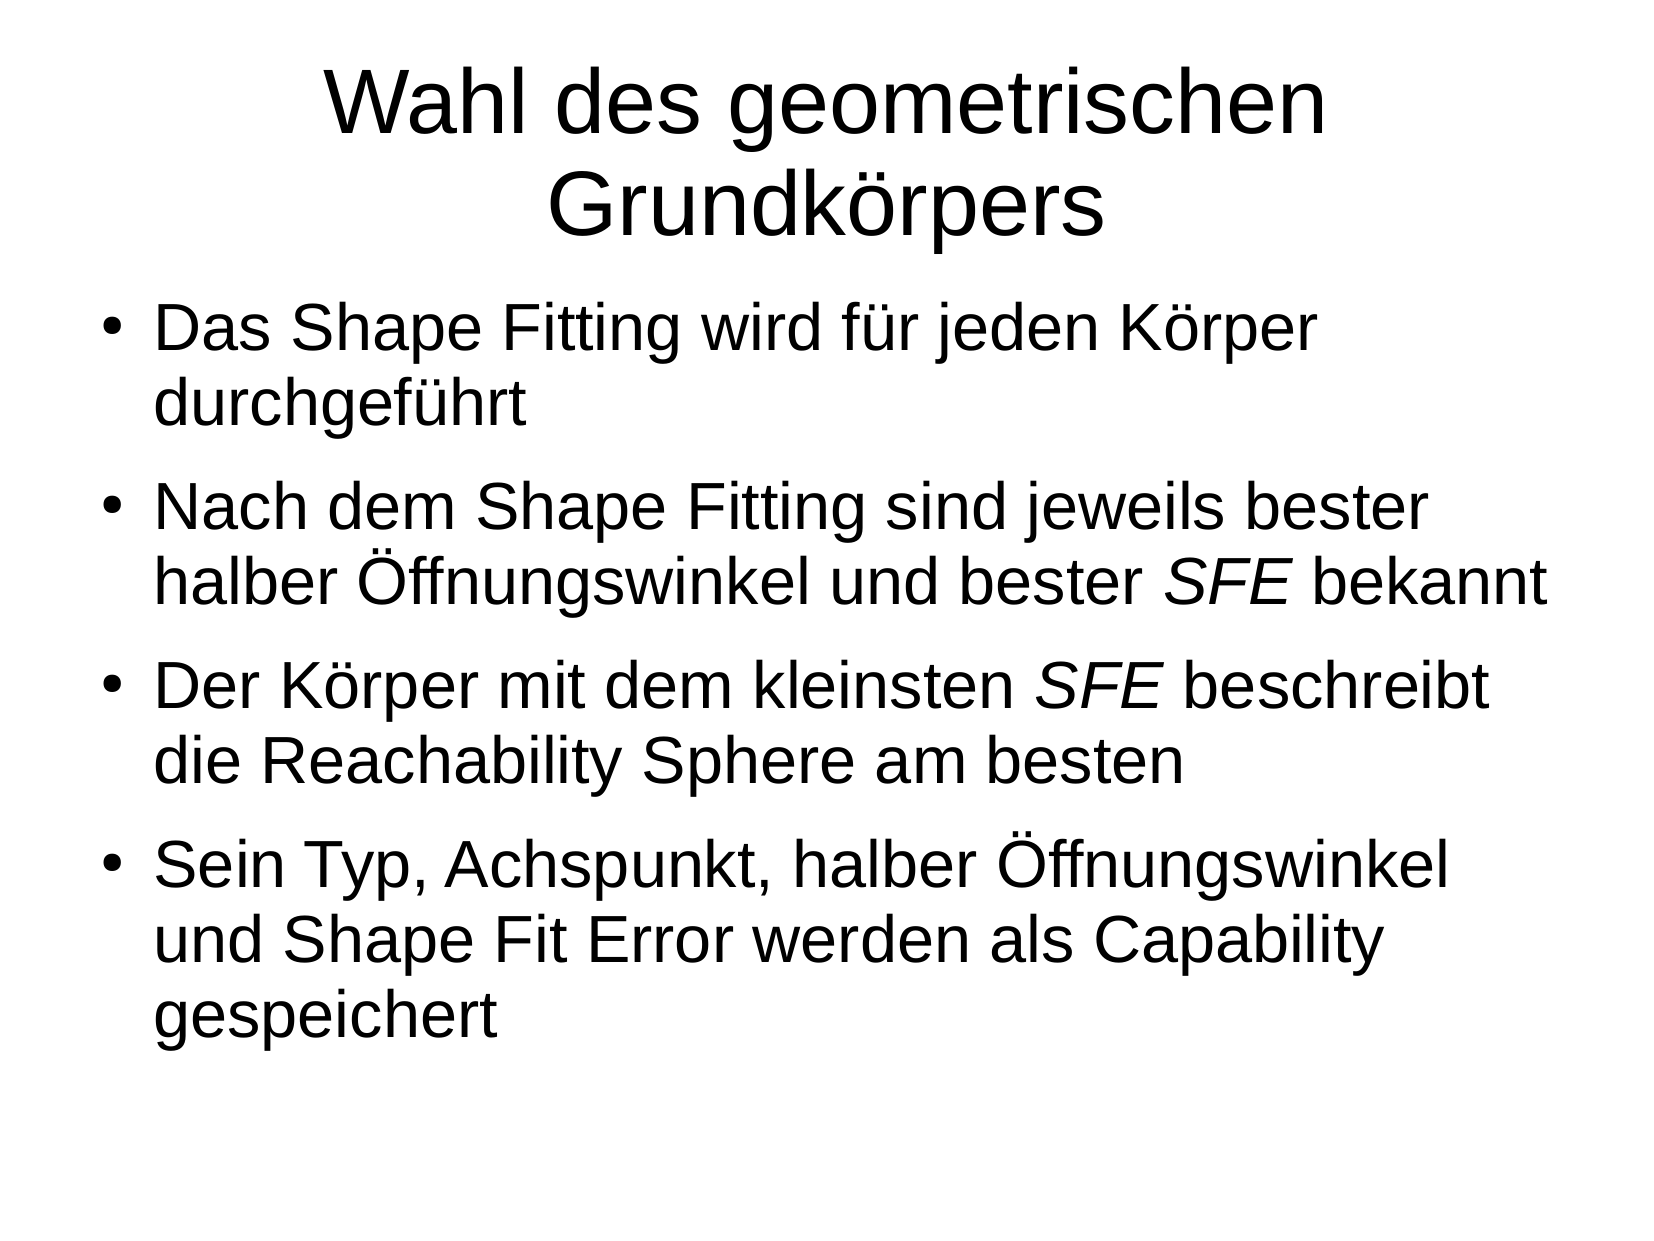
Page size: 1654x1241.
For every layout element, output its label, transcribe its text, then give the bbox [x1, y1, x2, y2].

list Das Shape Fitting wird für jeden Körper durchgeführt Nach dem Shape Fitting sind jeweils bester halber Öffnungswinkel und bester SFE bekannt Der Körper mit dem kleinsten SFE beschreibt die Reachability Sphere am besten Sein Typ, Achspunkt, halber Öffnungswinkel und Shape Fit Error werden als Capability gespeichert [82, 290, 1571, 1109]
title Wahl des geometrischen Grundkörpers [82, 49, 1571, 257]
